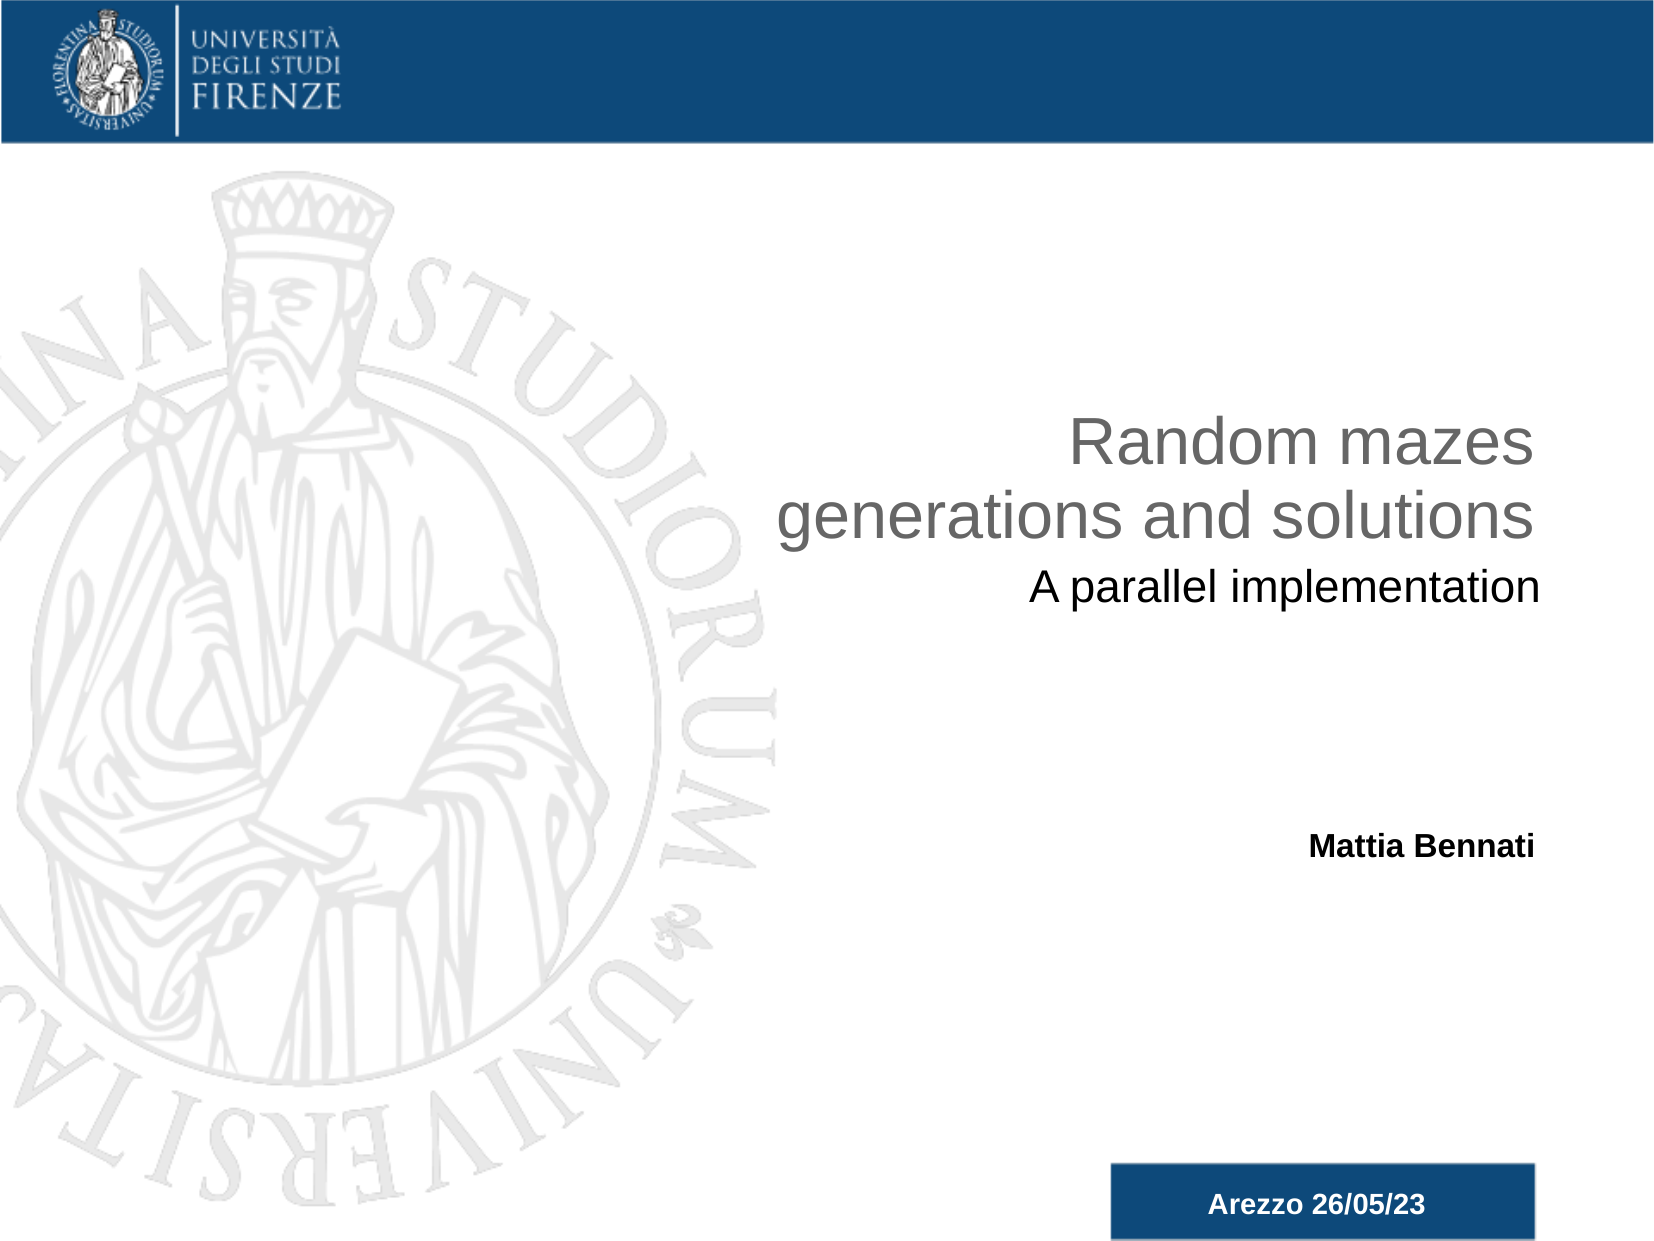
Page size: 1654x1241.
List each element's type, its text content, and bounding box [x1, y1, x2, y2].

text_box A parallel implementation [679, 561, 1542, 613]
text_box Mattia Bennati [673, 822, 1536, 871]
subtitle Random mazes generations and solutions [773, 403, 1536, 554]
picture [0, 0, 1654, 1241]
text_box Arezzo 26/05/23 [1122, 1181, 1512, 1229]
